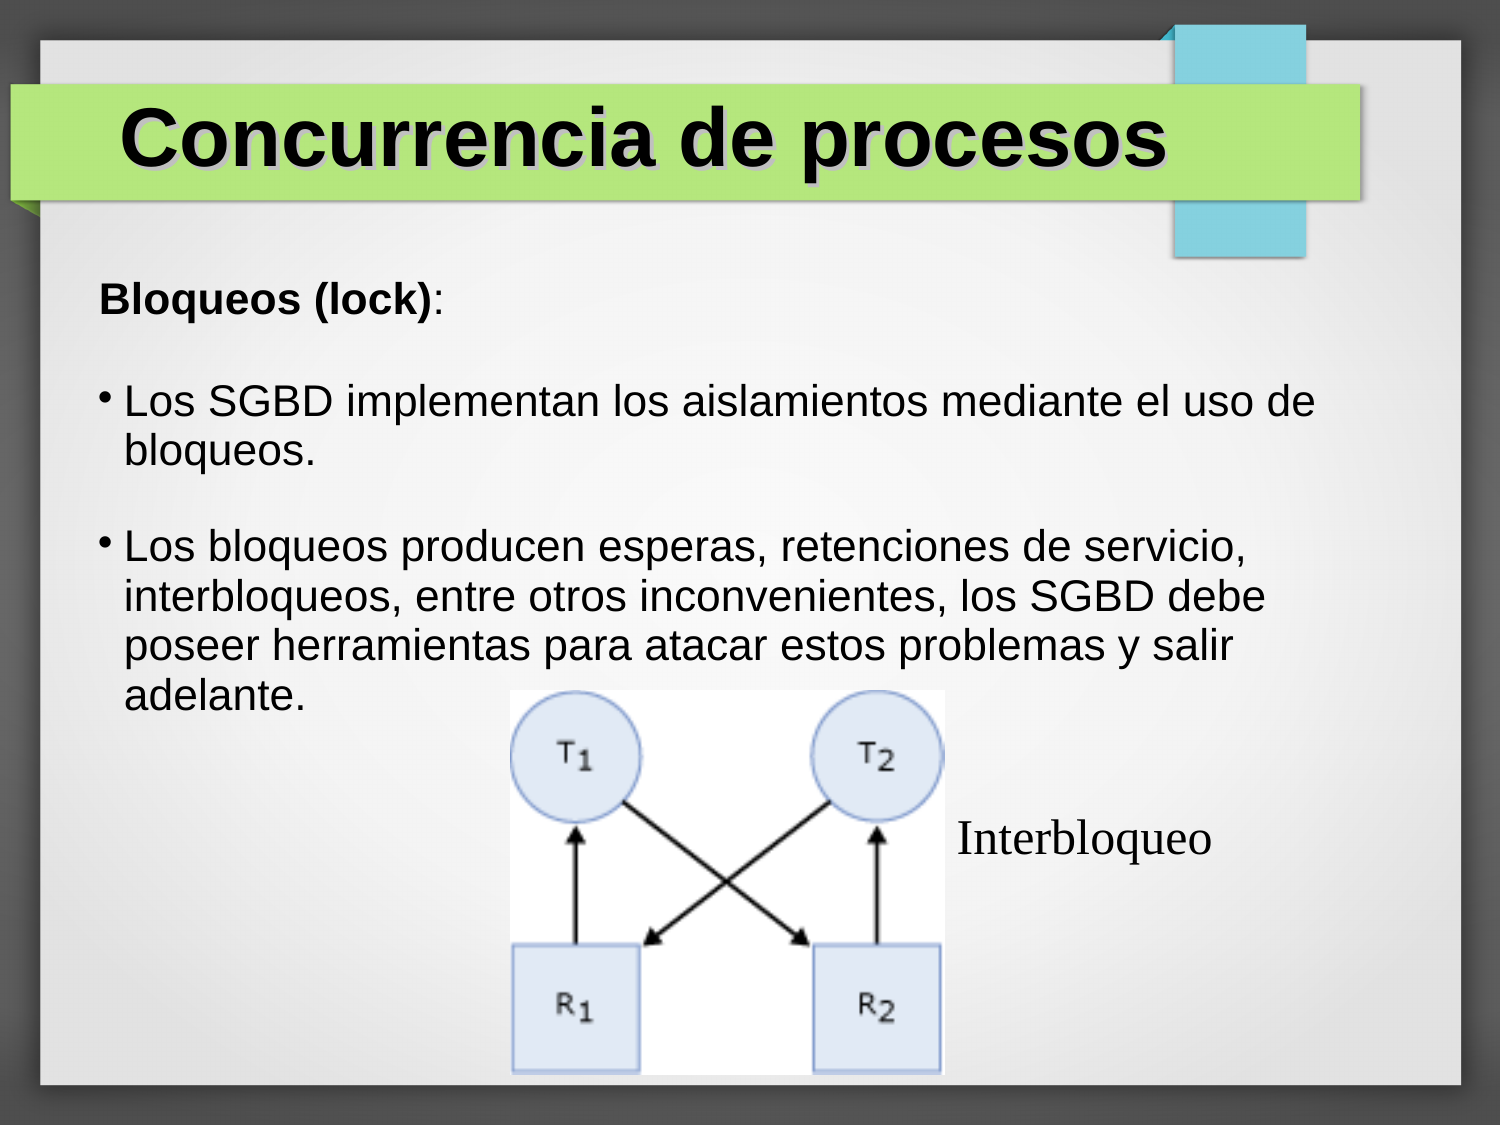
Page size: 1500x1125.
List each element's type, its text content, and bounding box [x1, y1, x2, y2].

picture [0, 0, 1500, 1125]
title Concurrencia de procesos [75, 85, 1312, 193]
text_box Interbloqueo [941, 797, 1228, 872]
list Bloqueos (lock): Los SGBD implementan los aislamientos mediante el uso de bloqueos. Los bloqueos producen esperas, retenciones de servicio, interbloqueos, entre otros inconvenientes, los SGBD debe poseer herramientas para atacar estos problemas y salir adelante. [75, 267, 1426, 733]
